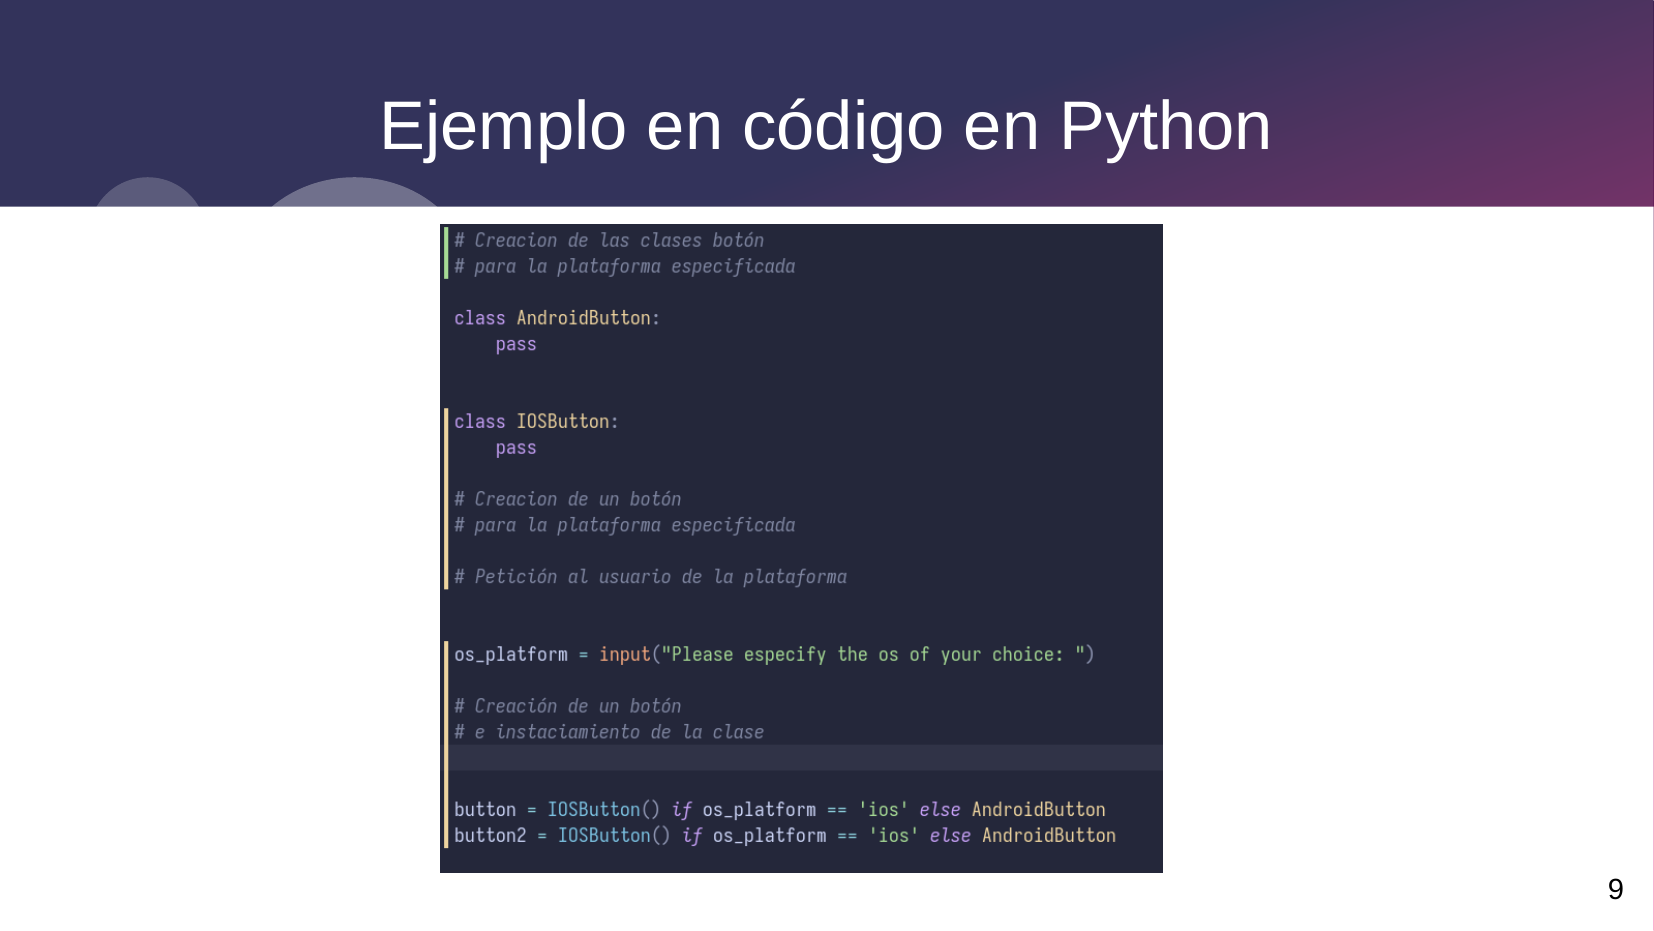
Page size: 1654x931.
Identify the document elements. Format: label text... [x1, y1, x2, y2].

picture [440, 224, 1163, 873]
title Ejemplo en código en Python [88, 44, 1565, 207]
